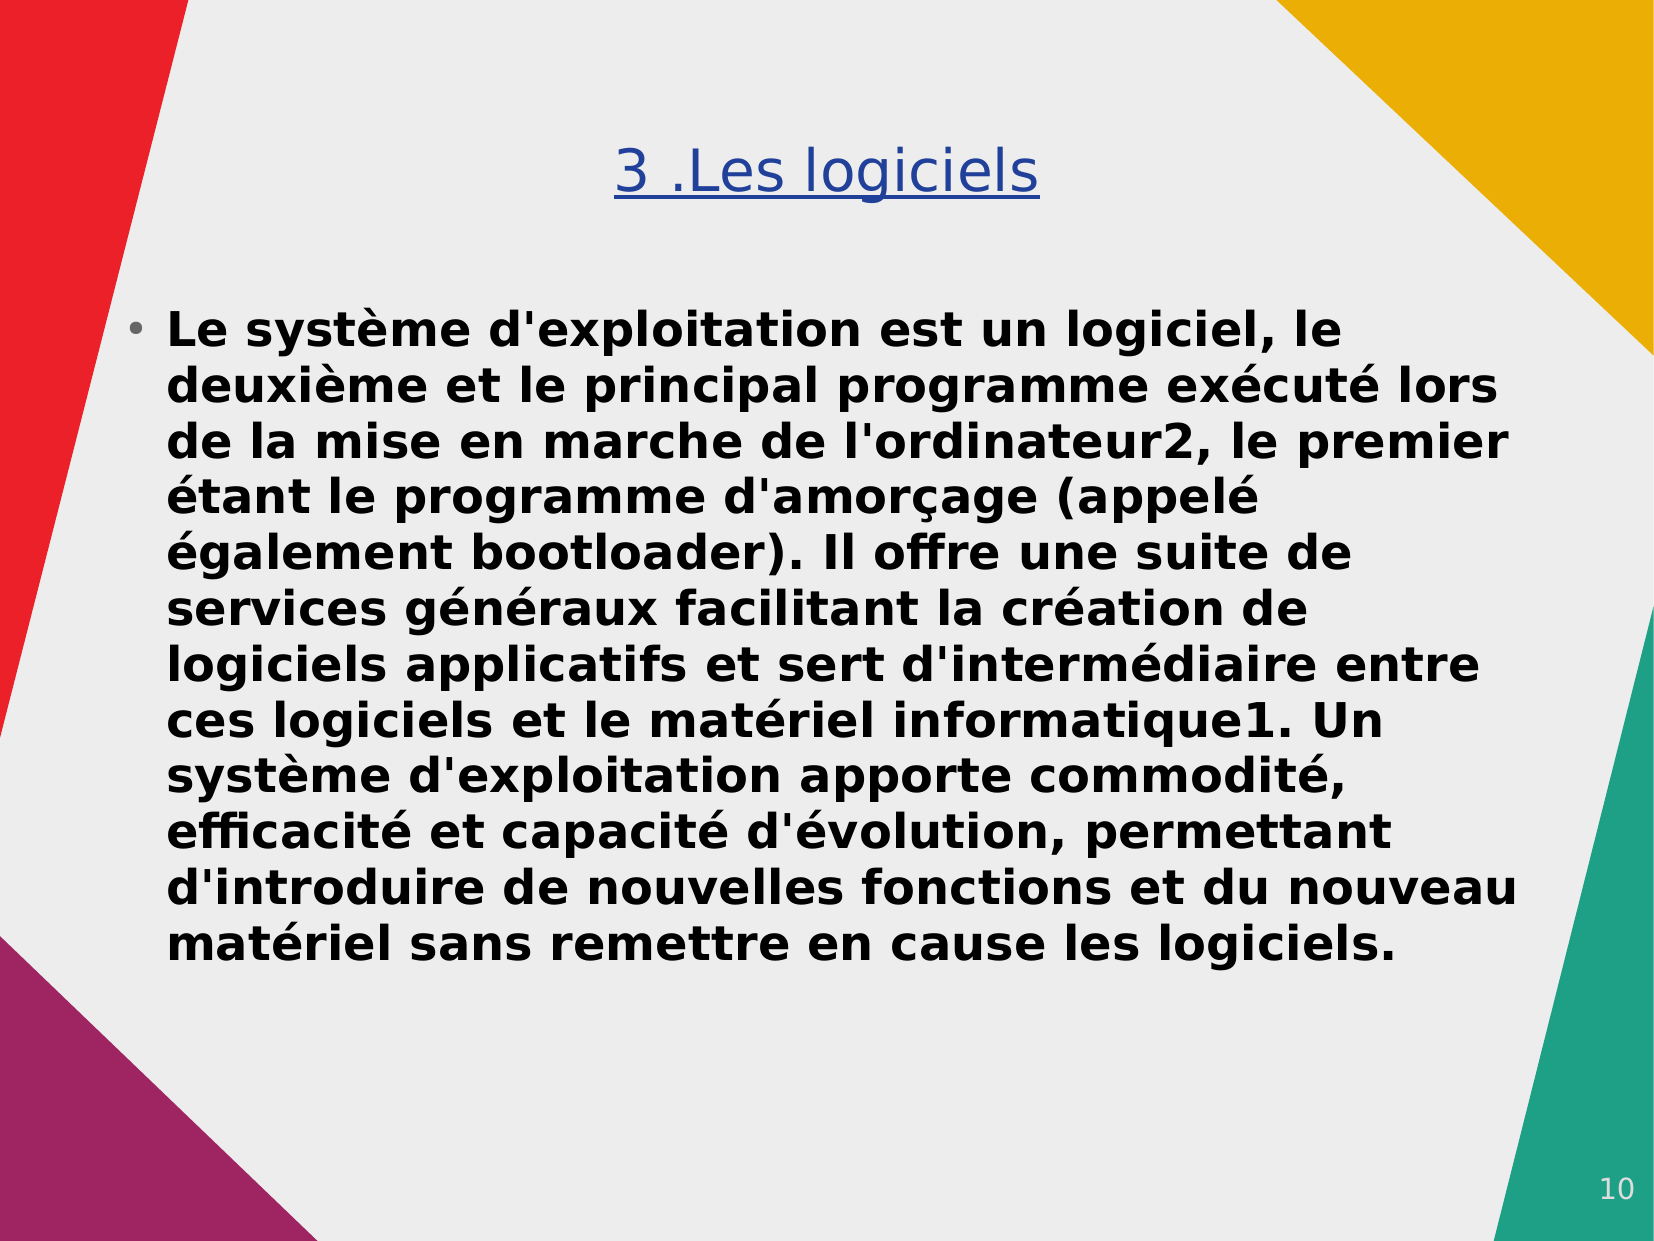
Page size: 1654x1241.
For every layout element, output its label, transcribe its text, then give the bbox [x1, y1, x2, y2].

list Le système d'exploitation est un logiciel, le deuxième et le principal programme exécuté lors de la mise en marche de l'ordinateur2, le premier étant le programme d'amorçage (appelé également bootloader). Il offre une suite de services généraux facilitant la création de logiciels applicatifs et sert d'intermédiaire entre ces logiciels et le matériel informatique1. Un système d'exploitation apporte commodité, efficacité et capacité d'évolution, permettant d'introduire de nouvelles fonctions et du nouveau matériel sans remettre en cause les logiciels. [114, 302, 1539, 1033]
title 3 .Les logiciels [114, 73, 1539, 271]
